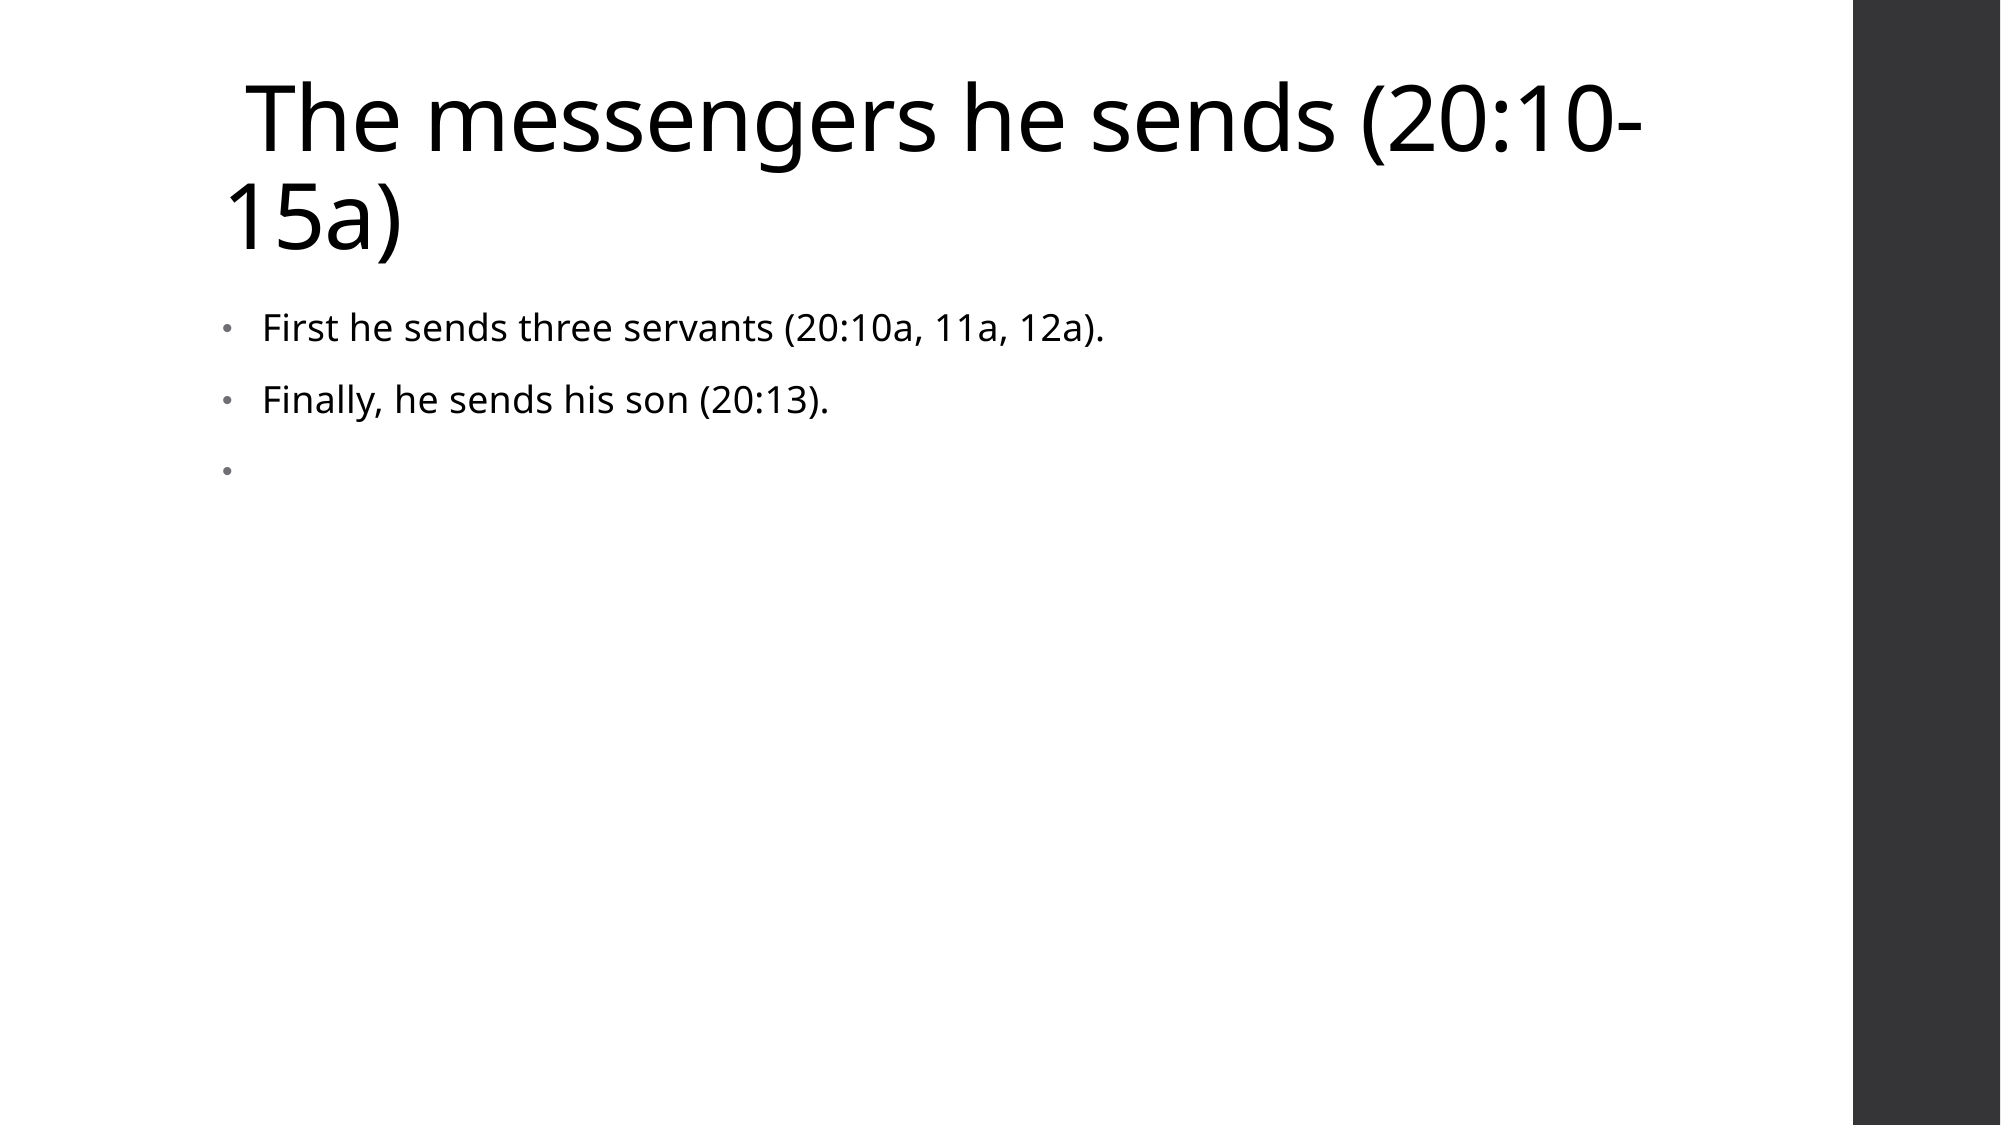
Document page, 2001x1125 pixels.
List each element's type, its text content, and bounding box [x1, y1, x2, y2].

list First he sends three servants (20:10a, 11a, 12a). Finally, he sends his son (20:13). [206, 299, 1617, 1014]
title The messengers he sends (20:10-15a) [206, 60, 1797, 278]
